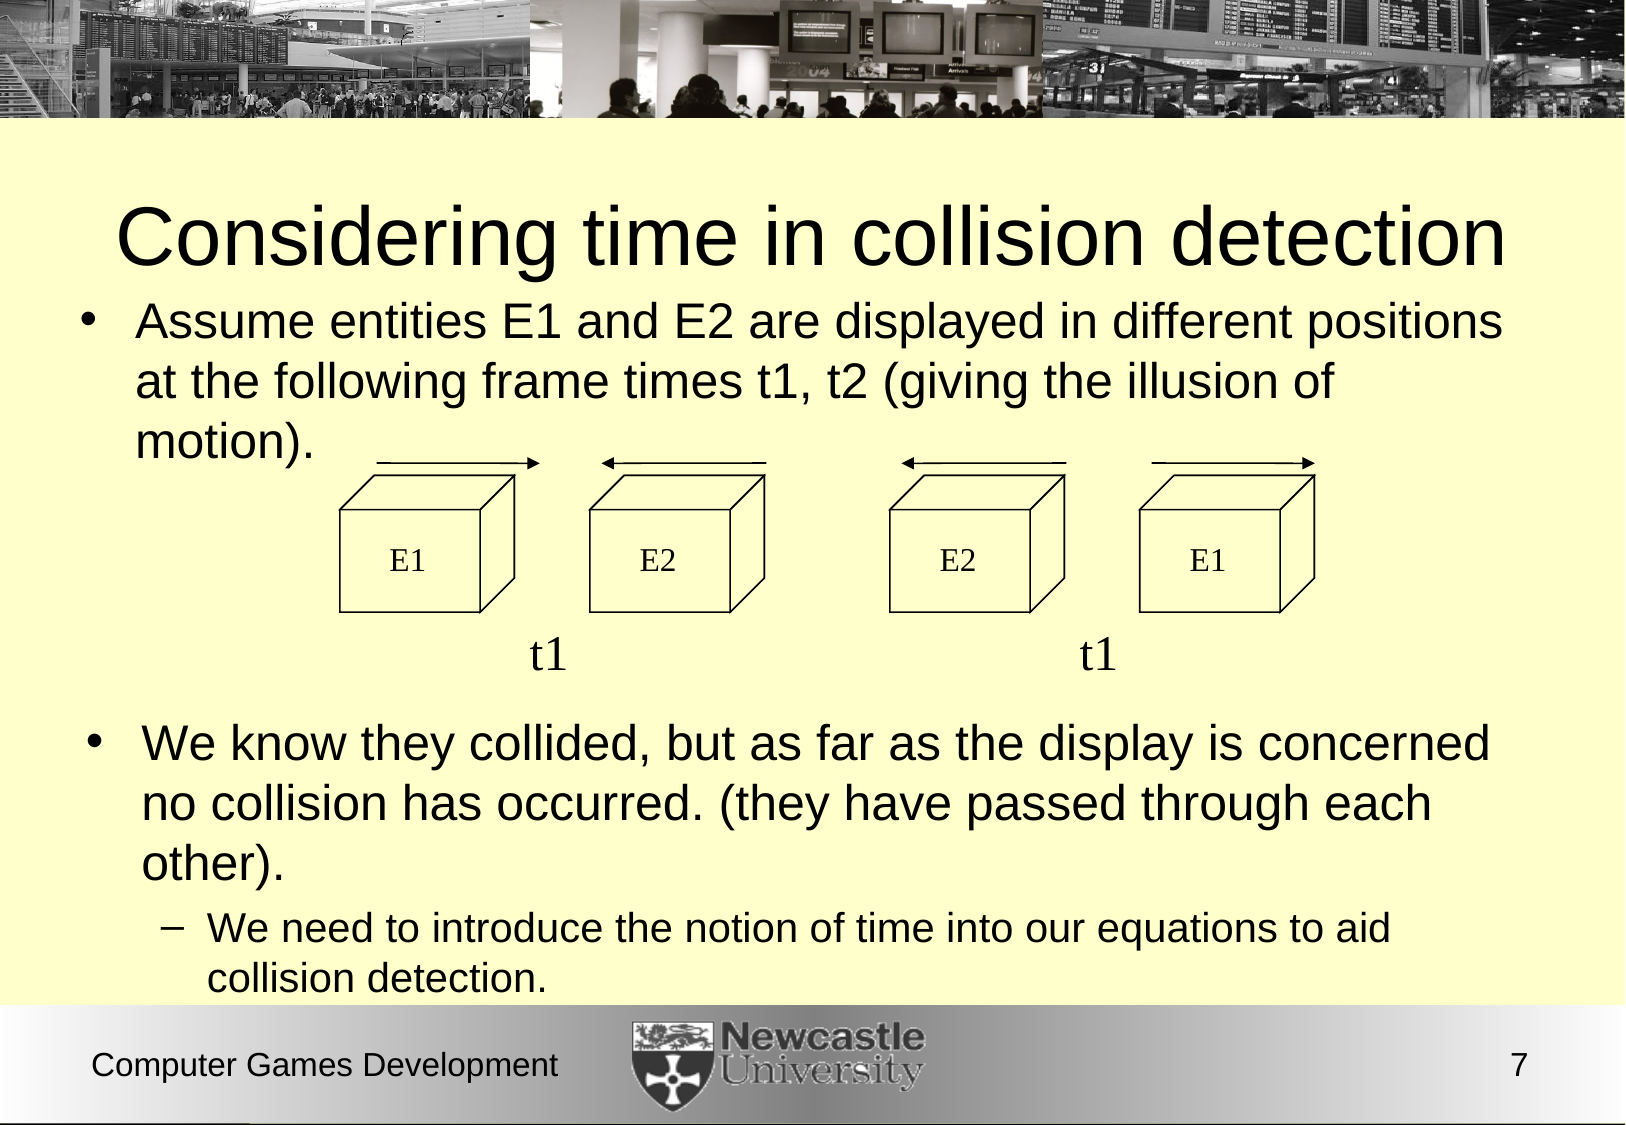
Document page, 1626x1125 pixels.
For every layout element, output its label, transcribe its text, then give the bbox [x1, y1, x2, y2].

text_box We know they collided, but as far as the display is concerned no collision has occurred. (they have passed through each other). We need to introduce the notion of time into our equations to aid collision detection. [71, 702, 1534, 930]
text_box <number> [1164, 1024, 1544, 1103]
text_box t1 [514, 612, 628, 689]
text_box E2 [624, 530, 718, 586]
text_box t1 [1064, 612, 1178, 689]
text_box E2 [924, 530, 1018, 586]
text_box Considering time in collision detection [81, 138, 1544, 327]
text_box E1 [374, 530, 468, 586]
picture [0, 0, 1625, 118]
text_box Assume entities E1 and E2 are displayed in different positions at the following frame times t1, t2 (giving the illusion of motion). [64, 280, 1528, 508]
text_box Computer Games Development [67, 1024, 583, 1103]
text_box E1 [1174, 530, 1268, 586]
